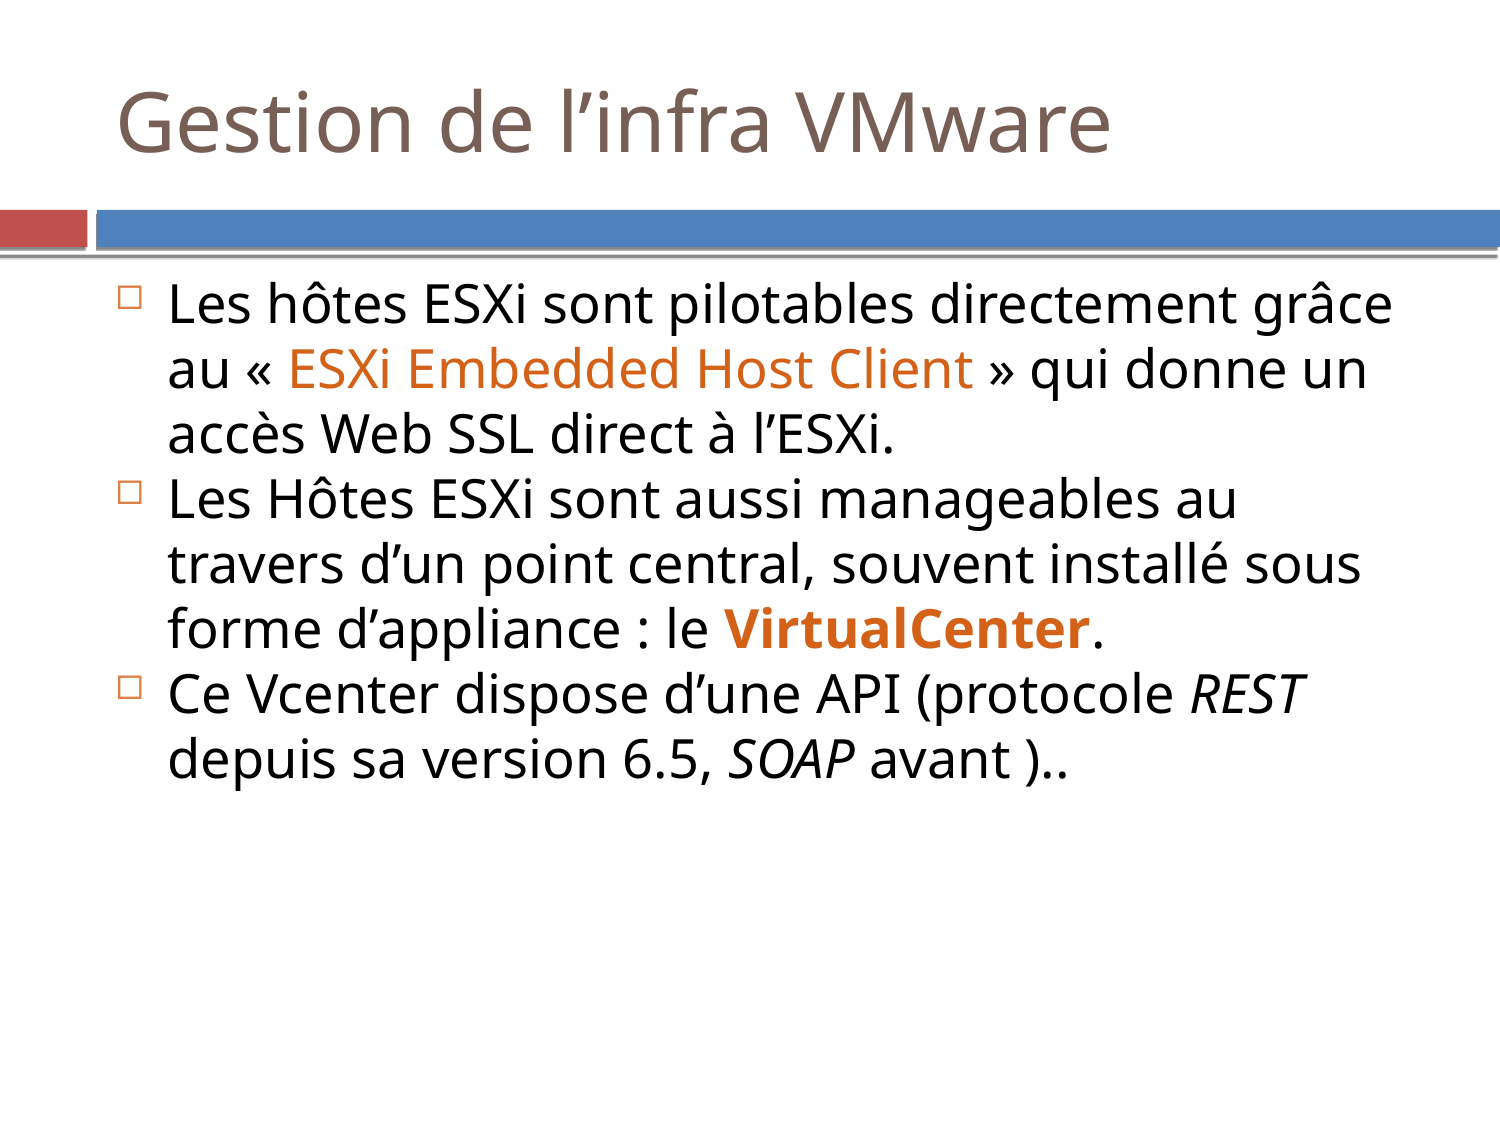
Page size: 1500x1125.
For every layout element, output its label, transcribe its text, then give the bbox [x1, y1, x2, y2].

text_box Les hôtes ESXi sont pilotables directement grâce au « ESXi Embedded Host Client » qui donne un accès Web SSL direct à l’ESXi. Les Hôtes ESXi sont aussi manageables au travers d’un point central, souvent installé sous forme d’appliance : le VirtualCenter. Ce Vcenter dispose d’une API (protocole REST depuis sa version 6.5, SOAP avant ).. [100, 262, 1438, 1000]
text_box Gestion de l’infra VMware [100, 37, 1438, 200]
